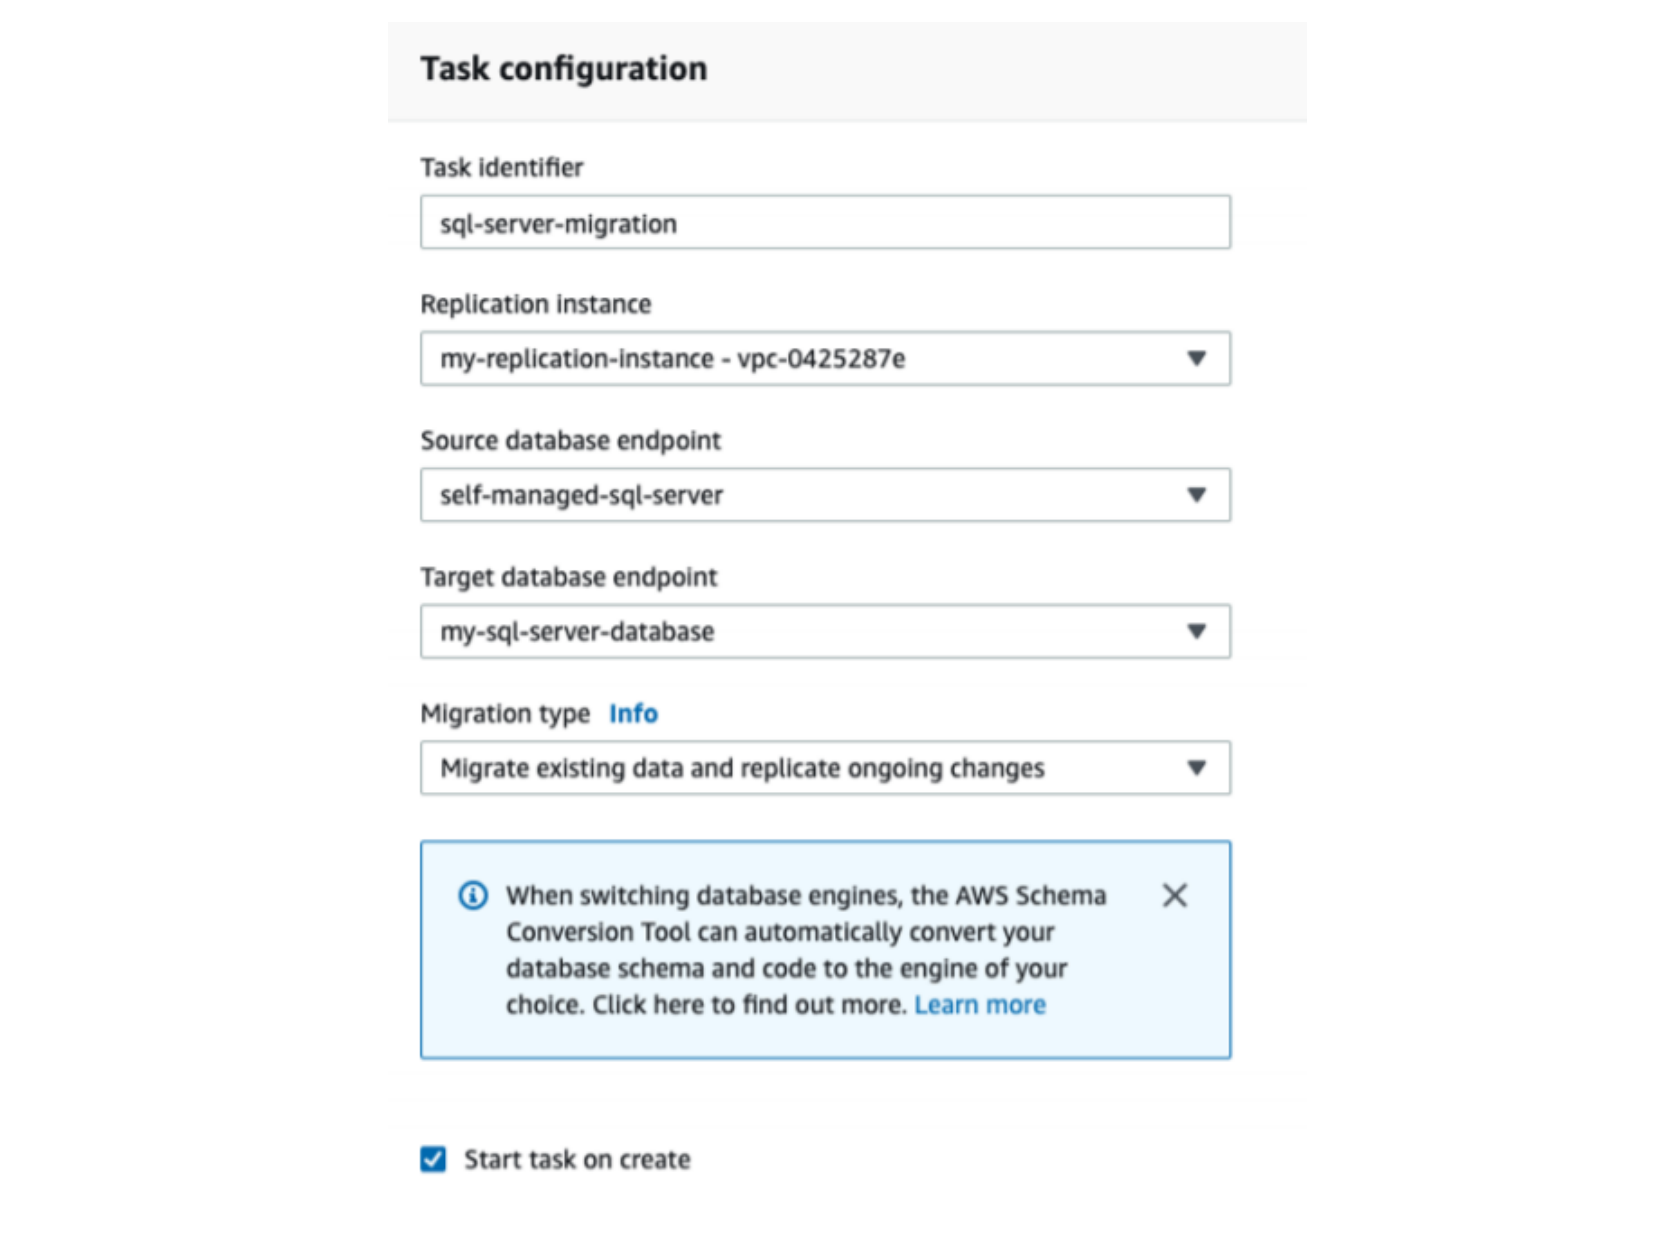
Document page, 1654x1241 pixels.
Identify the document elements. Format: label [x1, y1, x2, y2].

picture [388, 22, 1307, 1208]
